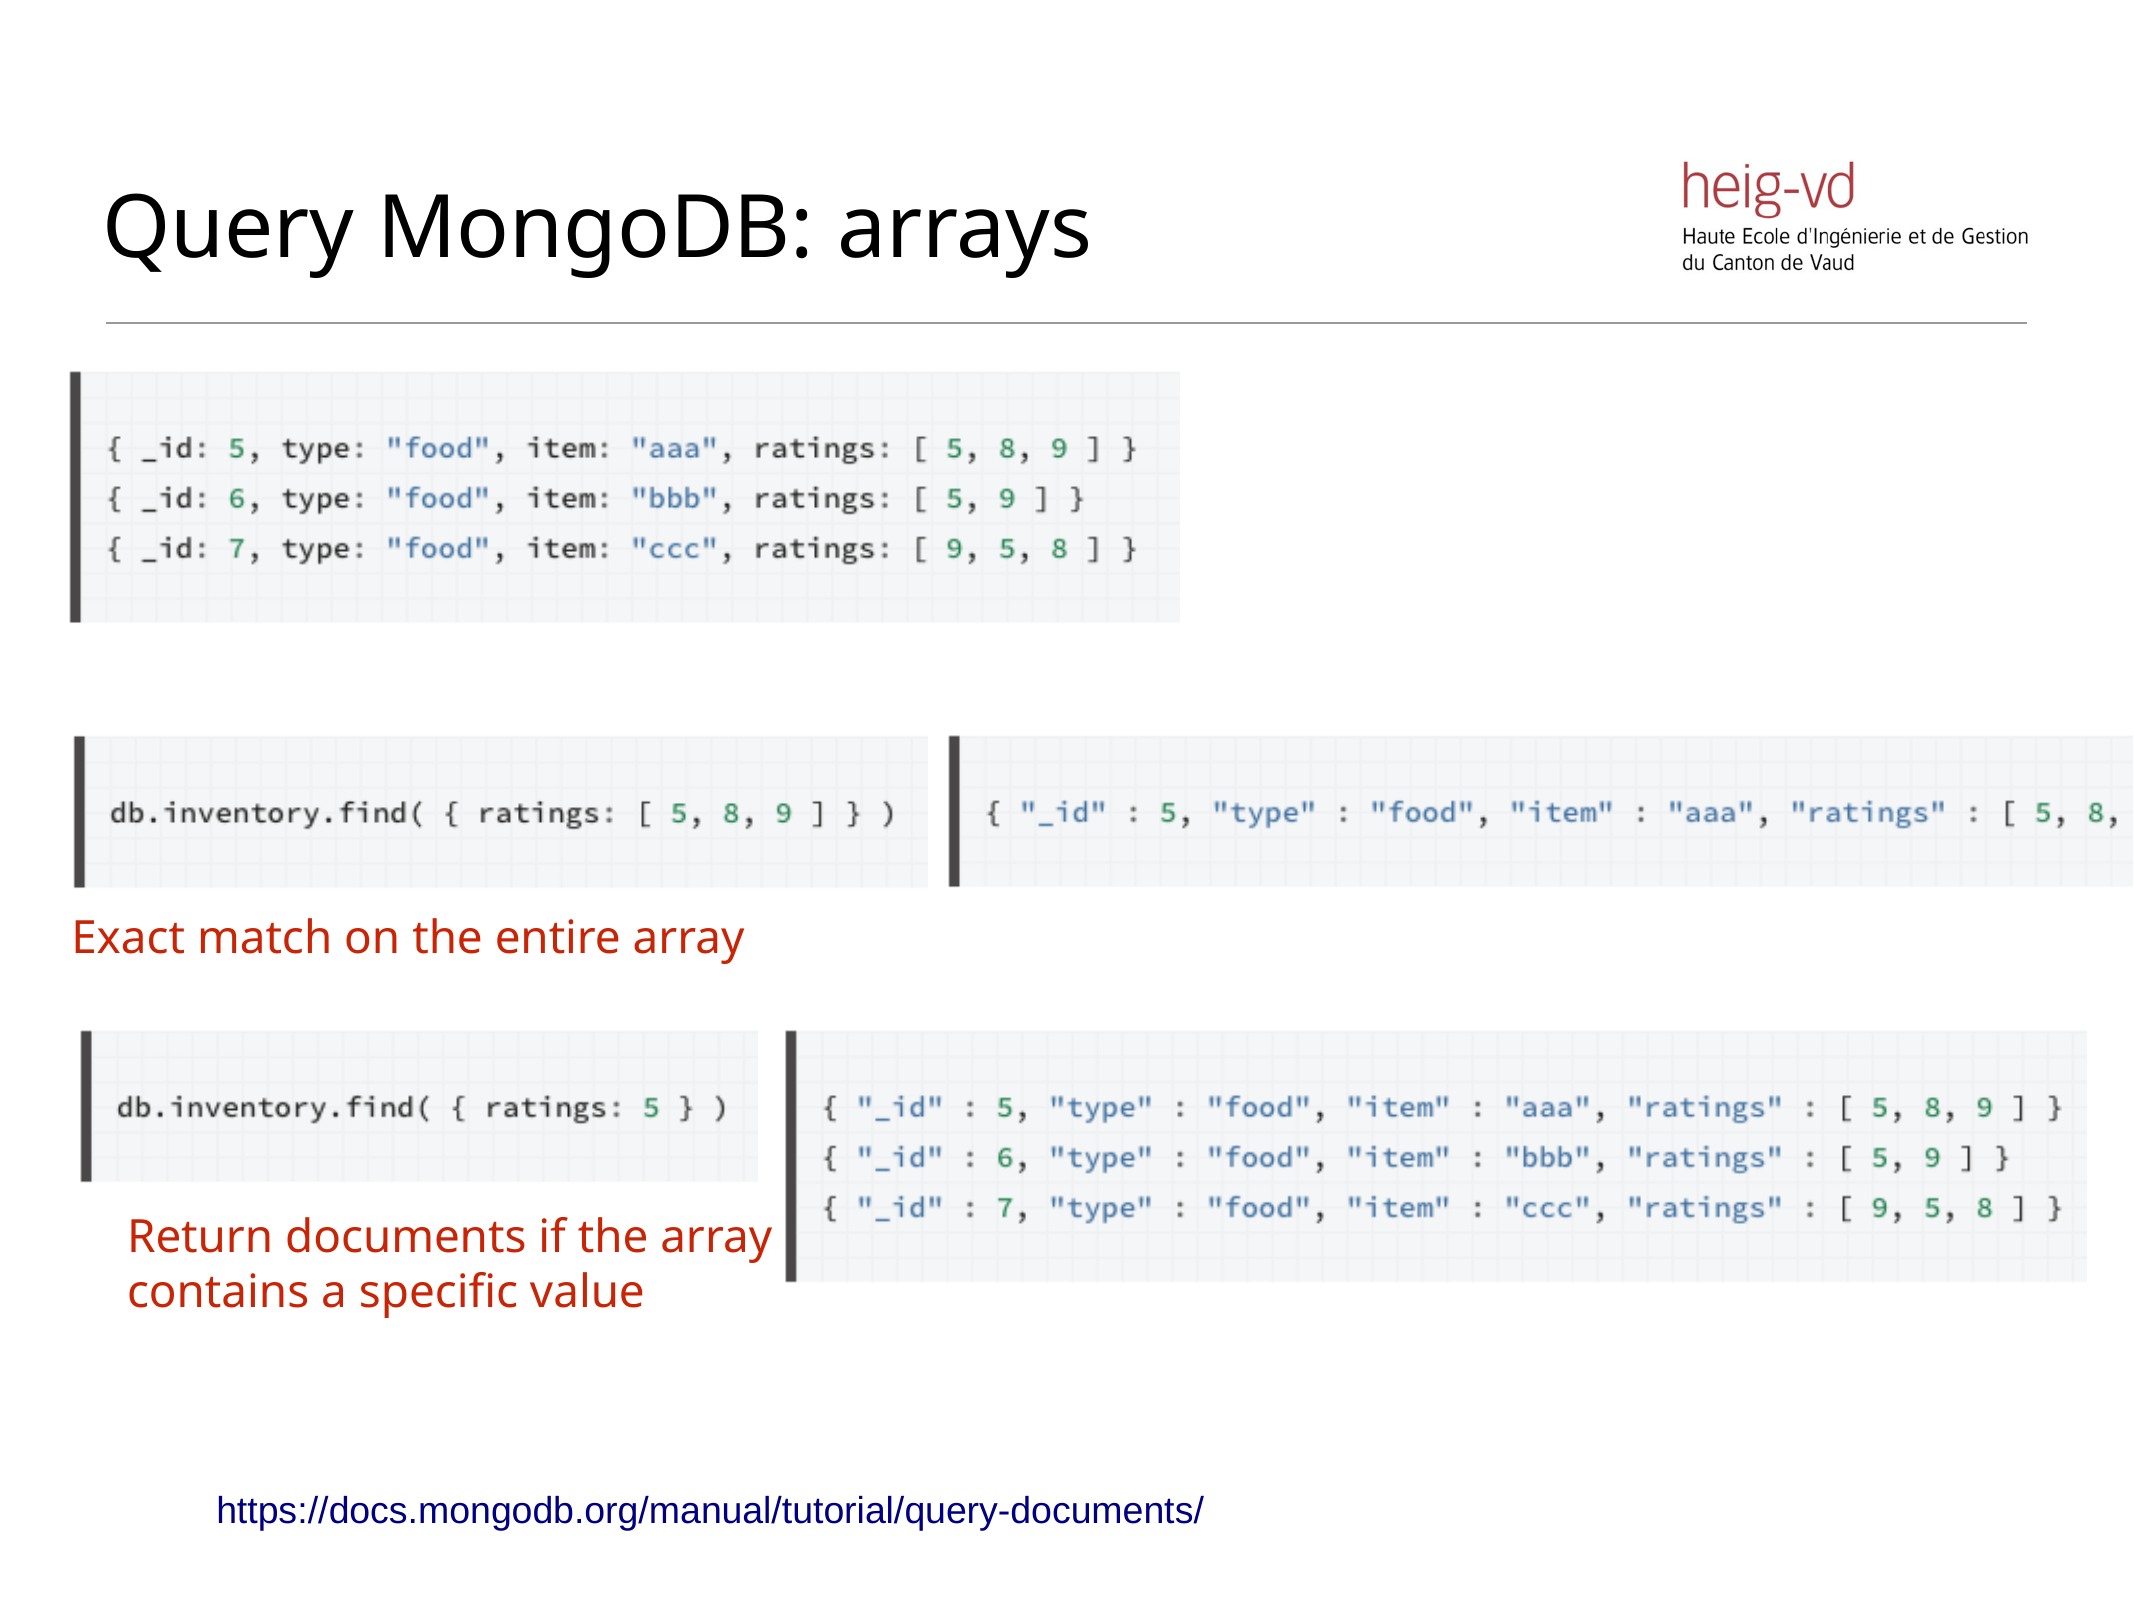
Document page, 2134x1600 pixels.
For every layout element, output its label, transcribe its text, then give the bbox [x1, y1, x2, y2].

picture [935, 724, 2134, 906]
text_box https://docs.mongodb.org/manual/tutorial/query-documents/ [207, 1477, 1926, 1540]
picture [69, 1019, 758, 1199]
picture [778, 1021, 2087, 1297]
title Query MongoDB: arrays [93, 54, 2040, 284]
text_box Exact match on the entire array [63, 899, 843, 971]
text_box Return documents if the array contains a specific value [118, 1197, 787, 1325]
picture [56, 718, 928, 907]
picture [54, 362, 1180, 646]
